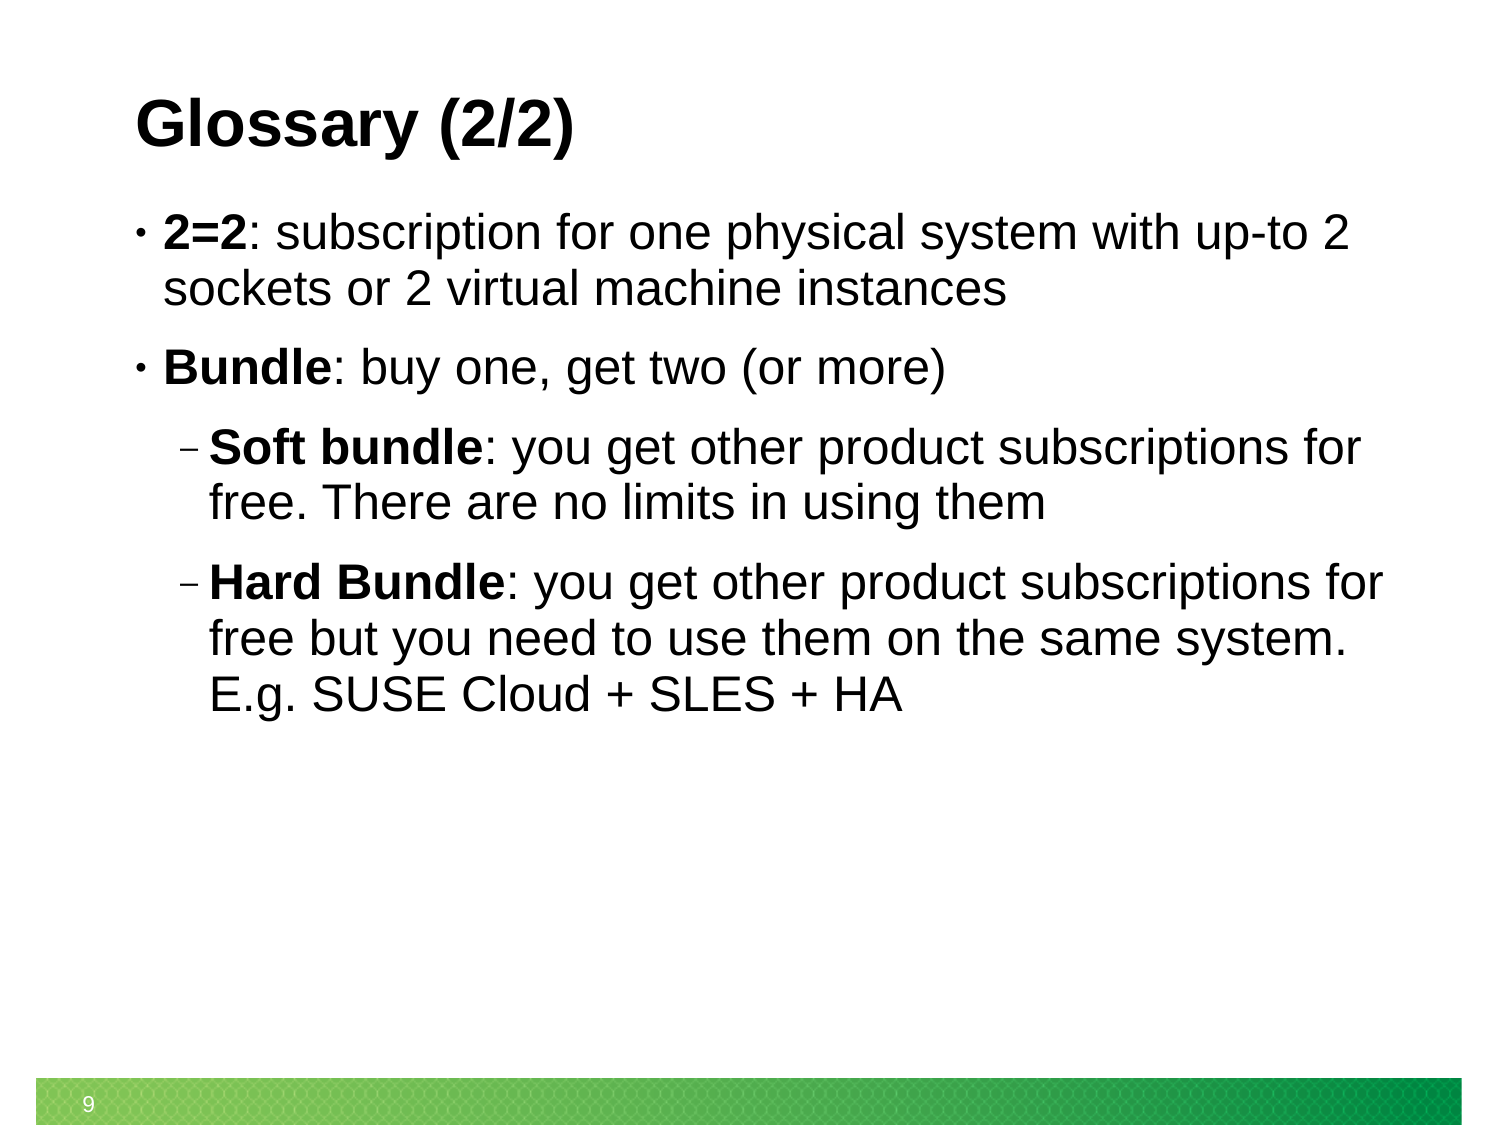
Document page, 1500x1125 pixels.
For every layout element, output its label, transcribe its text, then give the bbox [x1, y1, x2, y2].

list 2=2: subscription for one physical system with up-to 2 sockets or 2 virtual machine instances Bundle: buy one, get two (or more) Soft bundle: you get other product subscriptions for free. There are no limits in using them Hard Bundle: you get other product subscriptions for free but you need to use them on the same system. E.g. SUSE Cloud + SLES + HA [135, 203, 1396, 946]
title Glossary (2/2) [135, 41, 1372, 203]
picture [36, 1078, 1462, 1125]
